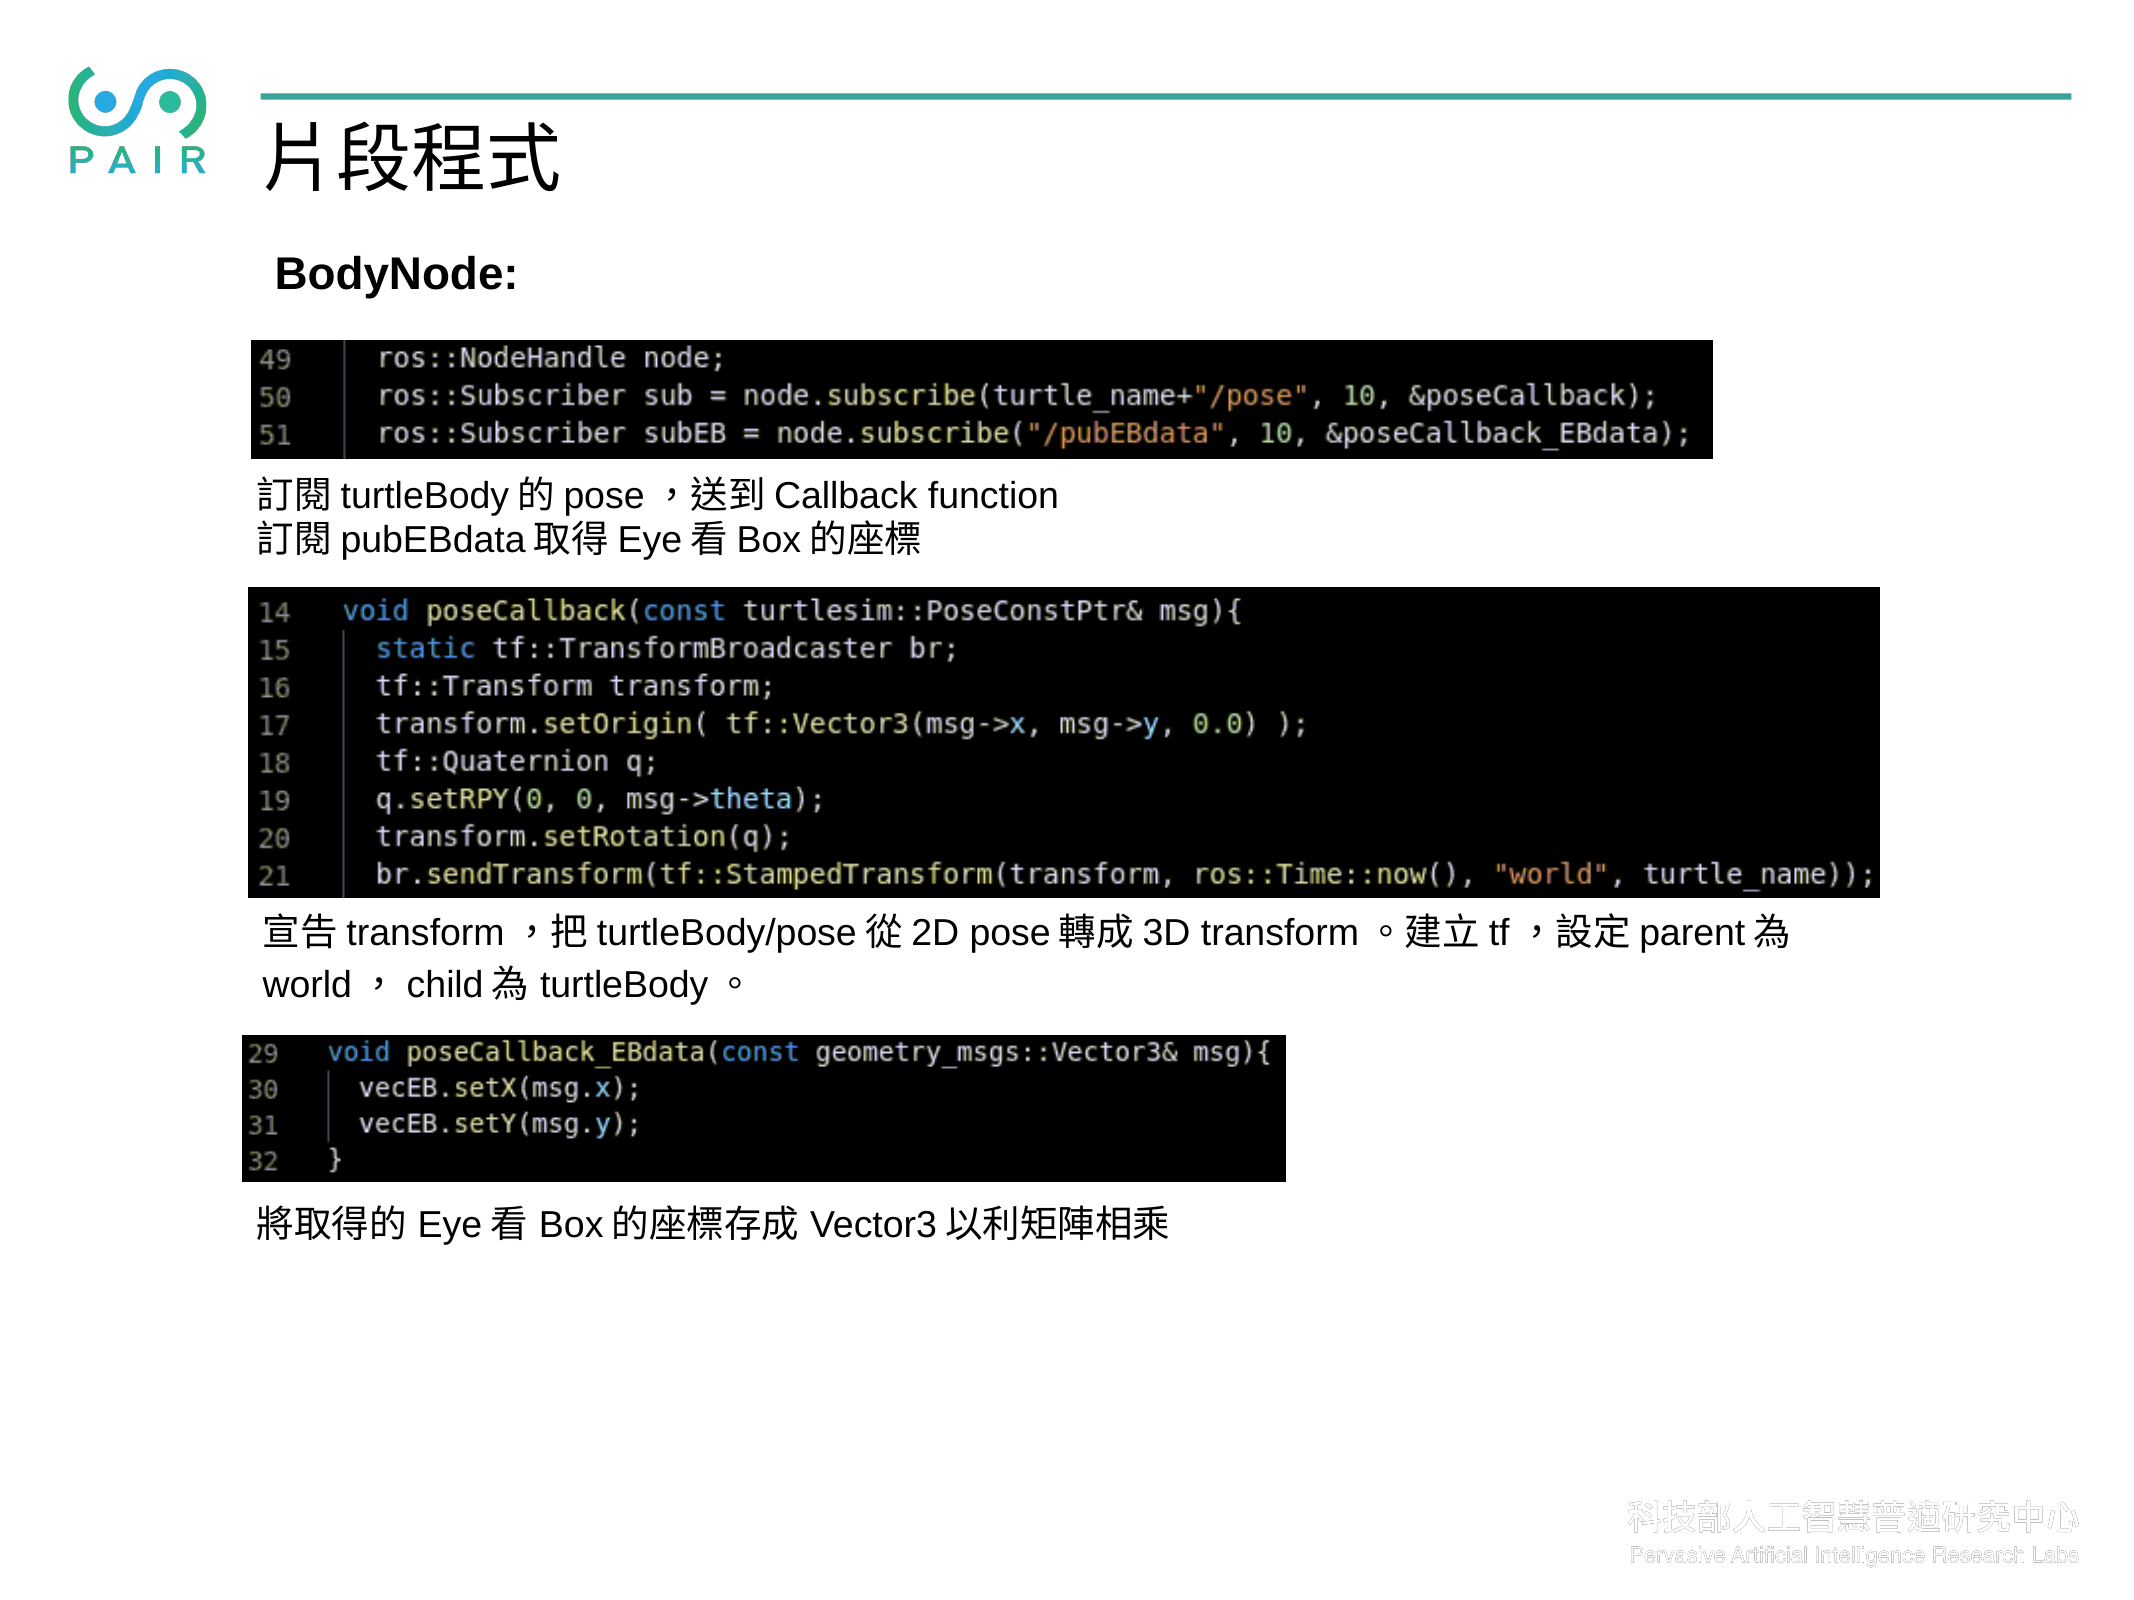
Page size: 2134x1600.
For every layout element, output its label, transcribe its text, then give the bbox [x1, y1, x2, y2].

text_box 將取得的Eye看Box的座標存成Vector3以利矩陣相乘 [242, 1187, 1186, 1258]
picture [251, 340, 1713, 459]
picture [1627, 1499, 2081, 1573]
text_box 宣告transform，把turtleBody/pose從2D pose轉成3D transform。建立tf，設定parent為world，child為turtleBody。 [248, 903, 1878, 1018]
picture [65, 59, 209, 181]
text_box 訂閱turtleBody的pose，送到Callback function 訂閱pubEBdata取得Eye看Box的座標 [242, 466, 1873, 569]
picture [242, 1035, 1286, 1182]
picture [248, 587, 1880, 898]
text_box 片段程式 [261, 99, 1334, 211]
text_box BodyNode: [259, 236, 685, 303]
